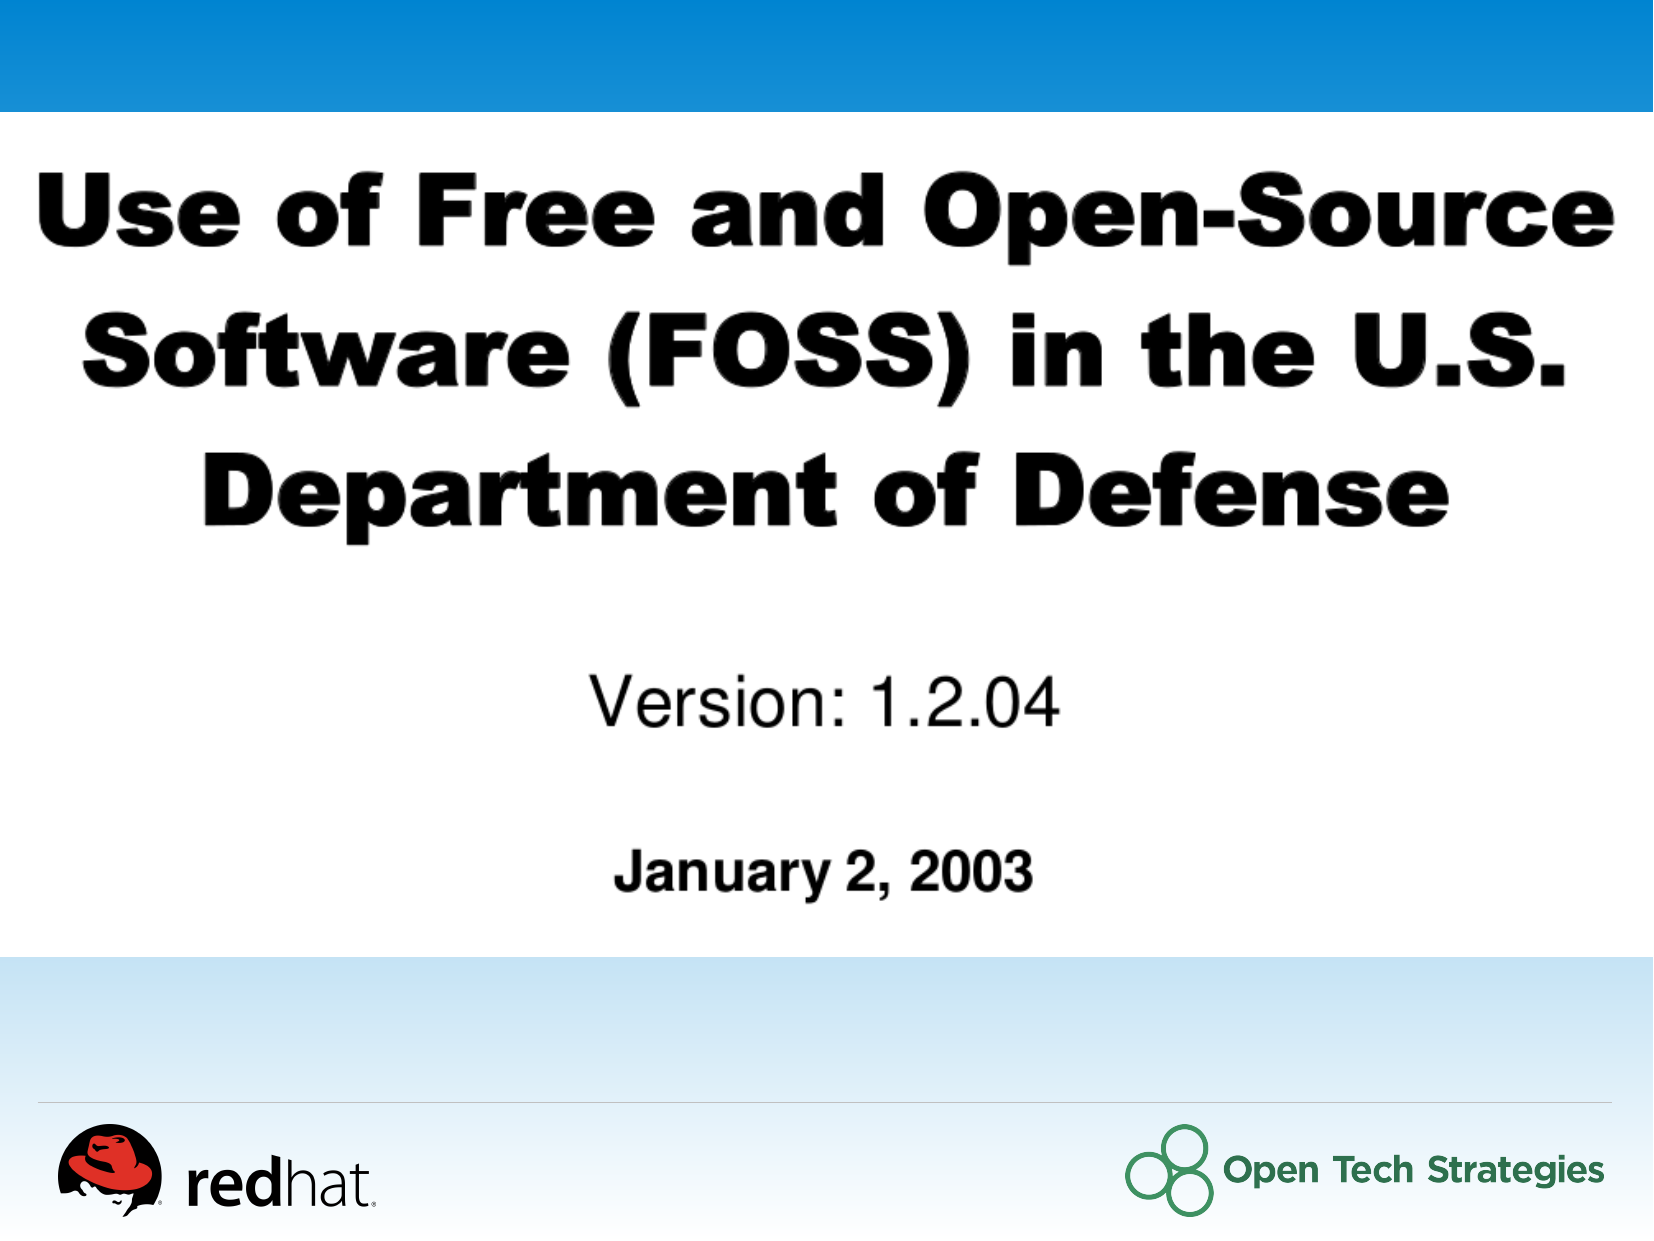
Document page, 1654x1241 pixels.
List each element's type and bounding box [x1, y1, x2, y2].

picture [58, 1124, 376, 1217]
picture [1125, 1124, 1604, 1217]
picture [0, 112, 1653, 957]
